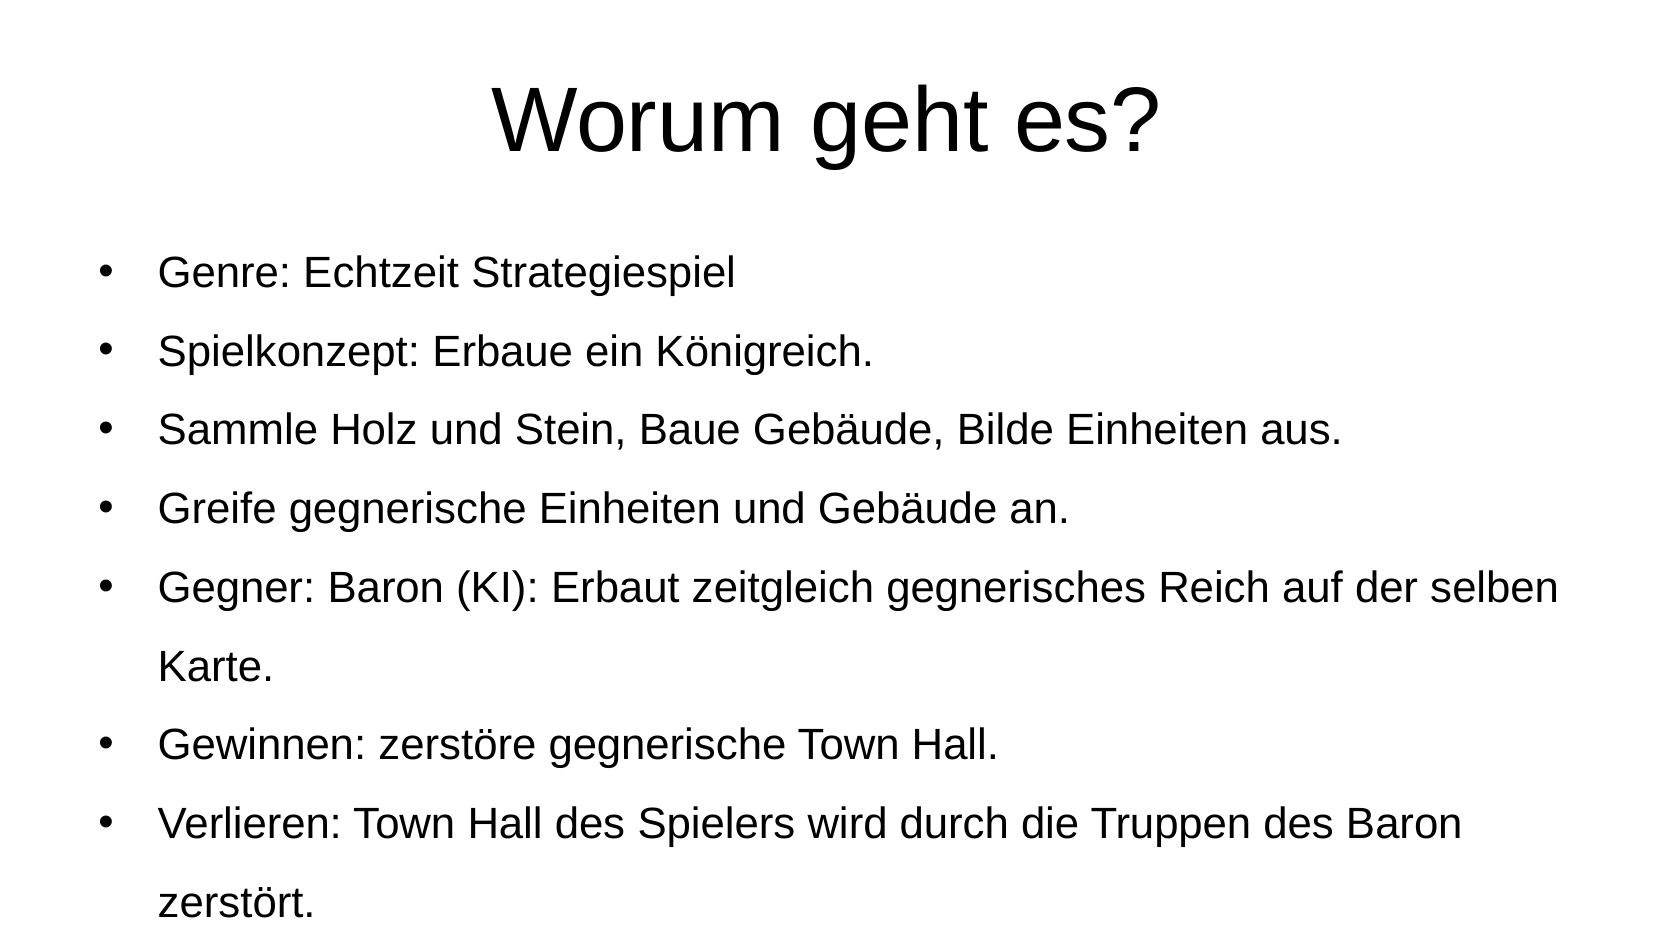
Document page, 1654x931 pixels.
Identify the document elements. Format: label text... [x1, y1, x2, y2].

text_box Genre: Echtzeit Strategiespiel Spielkonzept: Erbaue ein Königreich. Sammle Holz und Stein, Baue Gebäude, Bilde Einheiten aus. Greife gegnerische Einheiten und Gebäude an. Gegner: Baron (KI): Erbaut zeitgleich gegnerisches Reich auf der selben Karte. Gewinnen: zerstöre gegnerische Town Hall. Verlieren: Town Hall des Spielers wird durch die Truppen des Baron zerstört. [82, 217, 1571, 757]
text_box Worum geht es? [82, 37, 1571, 193]
